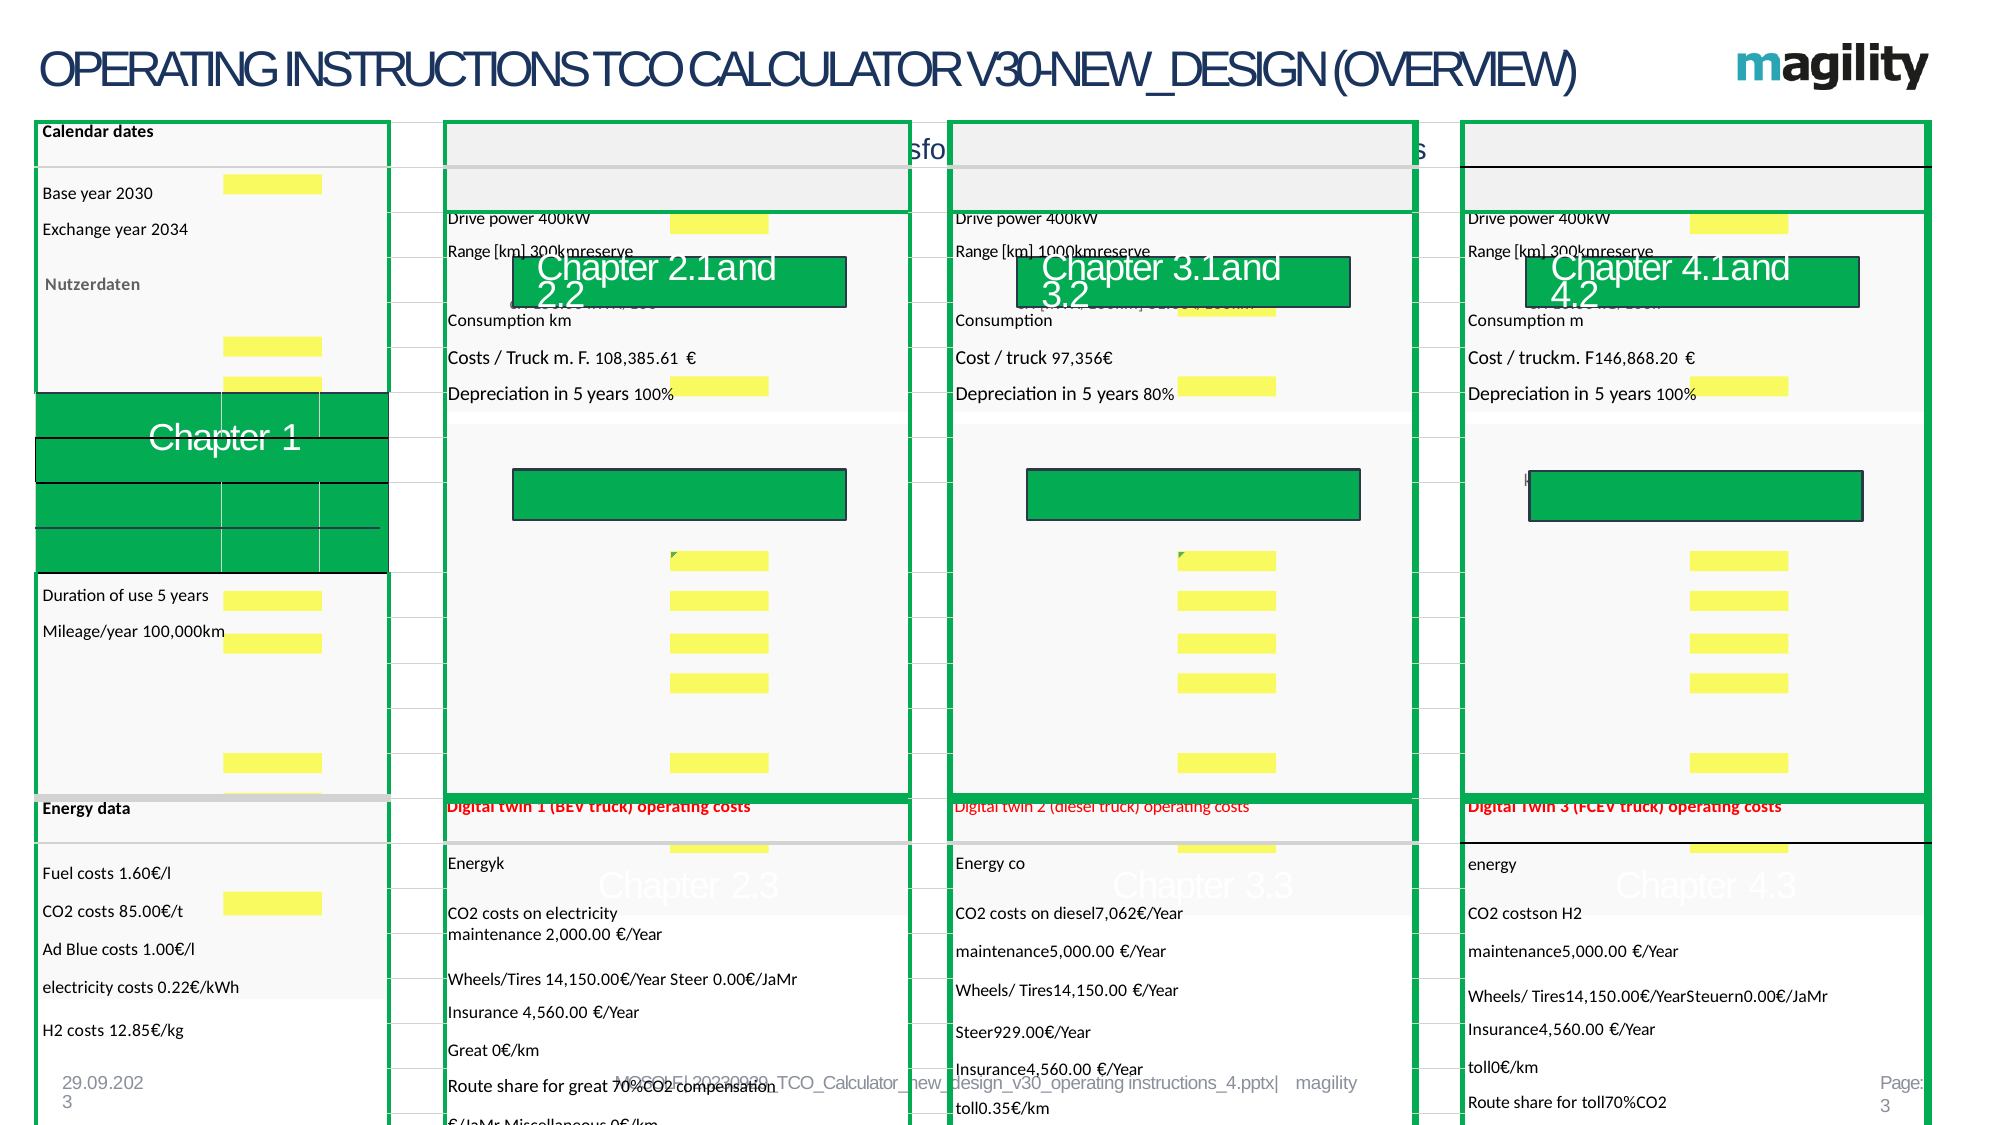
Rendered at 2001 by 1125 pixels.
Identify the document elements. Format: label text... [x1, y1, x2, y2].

table_cell [1419, 213, 1460, 257]
picture [1737, 43, 1929, 90]
table_cell [1419, 934, 1460, 978]
table_cell [222, 484, 319, 527]
table_cell Energy co Chapter 3.3 CO2 costs on diesel7,062€/Year maintenance5,000.00 €/Year Wheels/ Tires14,150.00 €/Year Steer929.00€/Year Insurance4,560.00 €/Year toll0.35€/km Route share for toll70% CO2compensation15€/t Miscellaneous0€/km [953, 845, 1412, 1125]
table_cell [391, 348, 443, 392]
table_cell [179, 432, 188, 437]
table_cell [391, 664, 443, 708]
table_cell [912, 258, 947, 302]
table_cell [912, 573, 947, 617]
table_cell energy Chapter 4.3 CO2 costson H2 maintenance5,000.00 €/Year Wheels/ Tires14,150.00€/YearSteuern0.00€/JaMr Insurance4,560.00 €/Year toll0€/km Route share for toll70%CO2 KOmpensatiOn€/JaMrMiscellaneous0€/km [1465, 844, 1924, 1125]
table_cell [391, 303, 443, 347]
table_cell [391, 934, 443, 978]
table_cell [391, 754, 443, 798]
table_cell [912, 799, 947, 843]
title OPERATING INSTRUCTIONS TCO CALCULATOR V30-NEW_DESIGN (OVERVIEW) [36, 34, 1613, 122]
table_cell [1419, 438, 1460, 482]
table_header [1465, 124, 1924, 166]
table_cell [912, 754, 947, 798]
table_cell [380, 484, 388, 572]
table_cell [243, 432, 253, 437]
table_cell Drive power 400kW Range [km] 300kmreserve Chapter 2.1and 2.2 Consumption km Costs / Truck m. F. 108,385.61 € Depreciation in 5 years 100% [447, 214, 908, 793]
text_box Page: 3 [1932, 1068, 1940, 1117]
table_cell [389, 393, 443, 437]
table_header [912, 123, 947, 167]
table_cell [1419, 979, 1460, 1023]
table_cell [953, 169, 1412, 210]
table_cell [1419, 393, 1460, 437]
table_cell [391, 573, 443, 617]
table_cell [912, 483, 947, 572]
table_cell [320, 394, 388, 437]
table_cell [1419, 618, 1460, 663]
table_cell [447, 169, 908, 210]
table_cell [1419, 889, 1460, 933]
table_cell [1465, 168, 1924, 210]
table_cell [391, 709, 443, 753]
table_cell [391, 844, 443, 888]
table_cell [1419, 348, 1460, 392]
table_cell [320, 529, 380, 572]
table_cell [912, 1114, 947, 1125]
table_cell [1419, 709, 1460, 753]
table_cell [1419, 664, 1460, 708]
table_cell [391, 799, 443, 843]
table_cell [1419, 258, 1460, 302]
table_cell [391, 979, 443, 1023]
table_cell [912, 348, 947, 392]
table_cell [391, 1069, 443, 1113]
table_cell Energyk Chapter 2.3 CO2 costs on electricity maintenance 2,000.00 €/Year Wheels/Tires 14,150.00€/Year Steer 0.00€/JaMr Insurance 4,560.00 €/Year Great 0€/km Route share for great 70%CO2 compensation €/JaMr Miscellaneous 0€/km [447, 845, 908, 1125]
table_cell [391, 258, 443, 302]
table_cell [912, 618, 947, 663]
table_cell [1419, 168, 1460, 212]
table_cell [912, 664, 947, 708]
table_cell Energy data [38, 802, 387, 842]
table_cell [1419, 1024, 1460, 1068]
table_cell Base year 2030 Exchange year 2034 [38, 168, 387, 392]
table_cell [391, 168, 443, 212]
table_cell [391, 1024, 443, 1068]
table_cell [912, 889, 947, 933]
table_header [953, 124, 1412, 165]
table_header [391, 123, 443, 167]
table_cell Digital twin 1 (BEV truck) operating costs [447, 804, 908, 841]
table_cell [1419, 303, 1460, 347]
table_cell [222, 394, 319, 437]
table_cell [912, 979, 947, 1023]
table_cell [36, 394, 221, 437]
table_header [447, 124, 908, 165]
table_header [1419, 123, 1460, 167]
table_cell [912, 934, 947, 978]
table_cell Duration of use 5 years Mileage/year 100,000km [38, 574, 387, 794]
table_cell [1419, 1069, 1460, 1113]
table_cell [1419, 844, 1460, 888]
table_cell [391, 213, 443, 257]
table_cell [389, 438, 443, 482]
table_cell Drive power 400kW Range [km] 1000kmreserve Chapter 3.1and 3.2 Consumption Cost / truck 97,356€ Depreciation in 5 years 80% [953, 214, 1412, 793]
table_cell Digital twin 2 (diesel truck) operating costs [953, 804, 1412, 841]
table_cell Chapter 1 [36, 439, 388, 482]
table_cell Fuel costs 1.60€/l CO2 costs 85.00€/t Ad Blue costs 1.00€/l electricity costs 0.22€/kWh H2 costs 12.85€/kg [38, 844, 387, 1125]
table_cell [1419, 799, 1460, 843]
table_cell Digital Twin 3 (FCEV truck) operating costs [1465, 804, 1924, 842]
table_cell [912, 709, 947, 753]
table_cell [389, 483, 443, 572]
table_cell [1419, 1114, 1460, 1125]
table_cell [391, 889, 443, 933]
table_cell [391, 618, 443, 663]
table_cell [222, 529, 319, 572]
table_cell [912, 393, 947, 437]
table_cell [320, 484, 380, 527]
table_cell [912, 213, 947, 257]
table_cell [36, 529, 221, 572]
table_cell [1419, 483, 1460, 572]
table_cell [912, 1069, 947, 1113]
table_cell [36, 484, 221, 527]
table_cell [1419, 754, 1460, 798]
table_cell [1419, 573, 1460, 617]
table_cell [912, 438, 947, 482]
table_cell [912, 1024, 947, 1068]
table_cell [391, 1114, 443, 1125]
table_header Calendar dates [38, 124, 387, 166]
table_cell [912, 168, 947, 212]
table_cell [912, 303, 947, 347]
table_cell Drive power 400kW Range [km] 300kmreserve Chapter 4.1and 4.2 Consumption m Cost / truckm. F146,868.20 € Depreciation in 5 years 100% [1465, 214, 1924, 793]
table_cell [912, 844, 947, 888]
